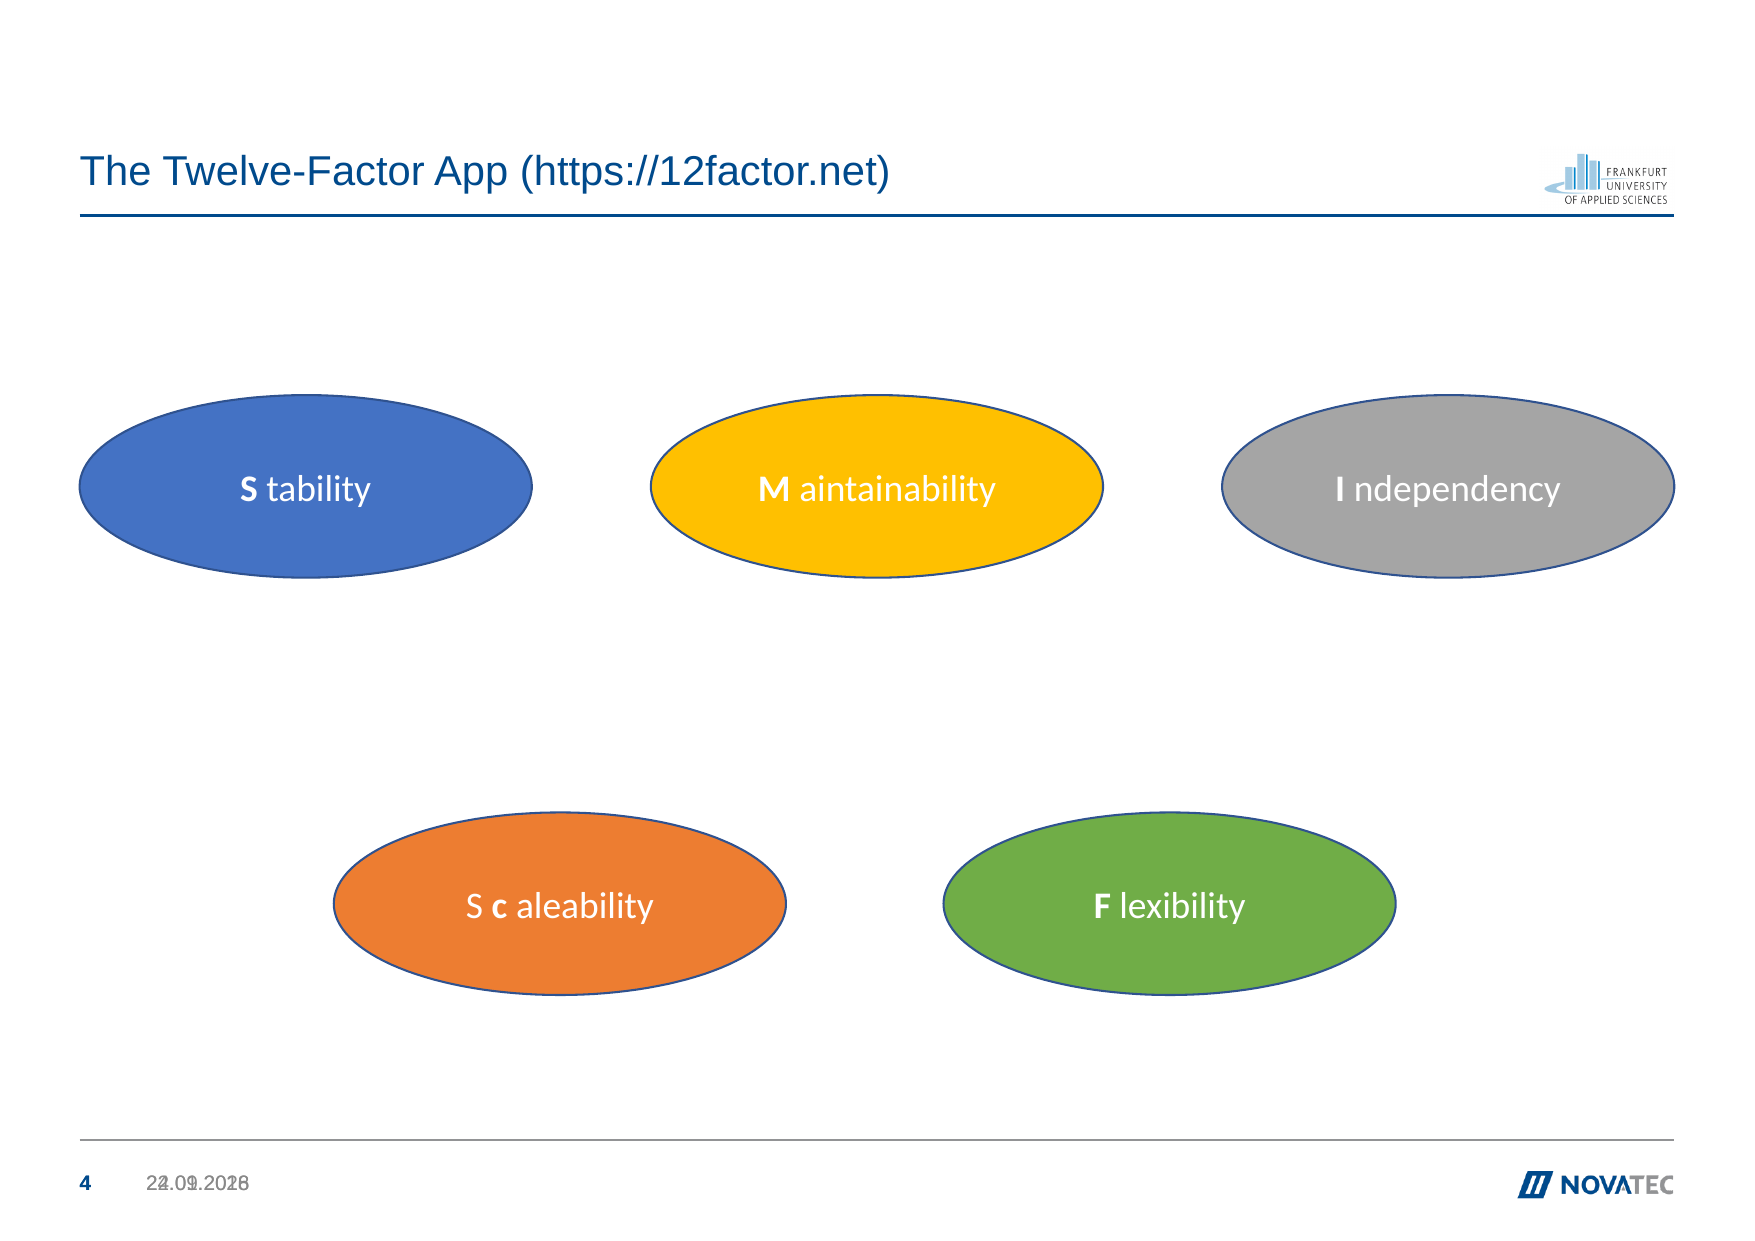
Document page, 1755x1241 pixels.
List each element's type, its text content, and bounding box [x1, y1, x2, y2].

picture [1539, 146, 1675, 214]
text_box S tability [79, 395, 532, 578]
title The Twelve-Factor App (https://12factor.net) [79, 41, 1675, 241]
text_box I ndependency [1222, 395, 1675, 578]
text_box S c aleability [333, 812, 786, 996]
text_box M aintainability [650, 395, 1104, 578]
text_box [79, 1149, 139, 1216]
text_box F lexibility [943, 812, 1396, 996]
text_box 22.01.2018 [146, 1149, 276, 1216]
